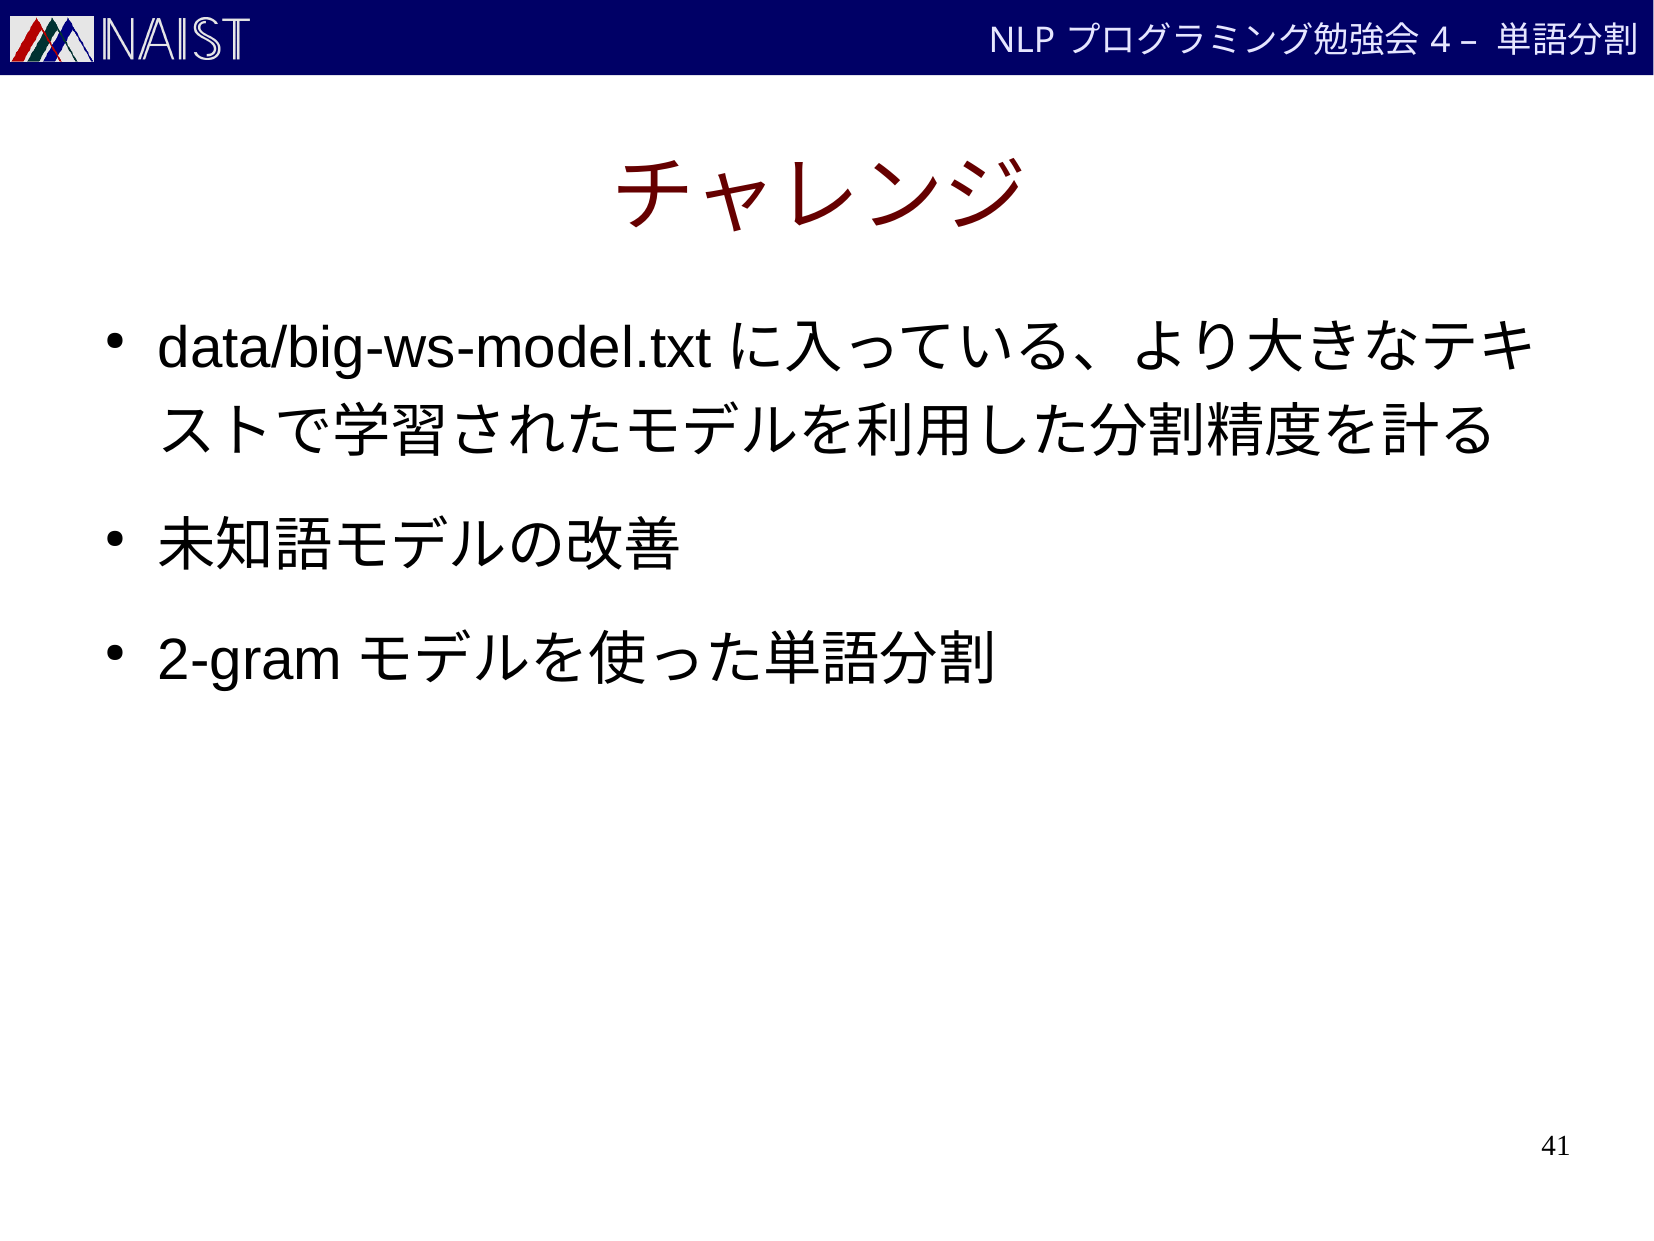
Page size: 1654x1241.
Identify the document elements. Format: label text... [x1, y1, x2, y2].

list data/big-ws-model.txtに入っている、より大きなテキストで学習されたモデルを利用した分割精度を計る 未知語モデルの改善 2-gramモデルを使った単語分割 [86, 300, 1576, 1119]
picture [10, 16, 94, 62]
title チャレンジ [75, 92, 1564, 285]
picture [102, 17, 251, 60]
